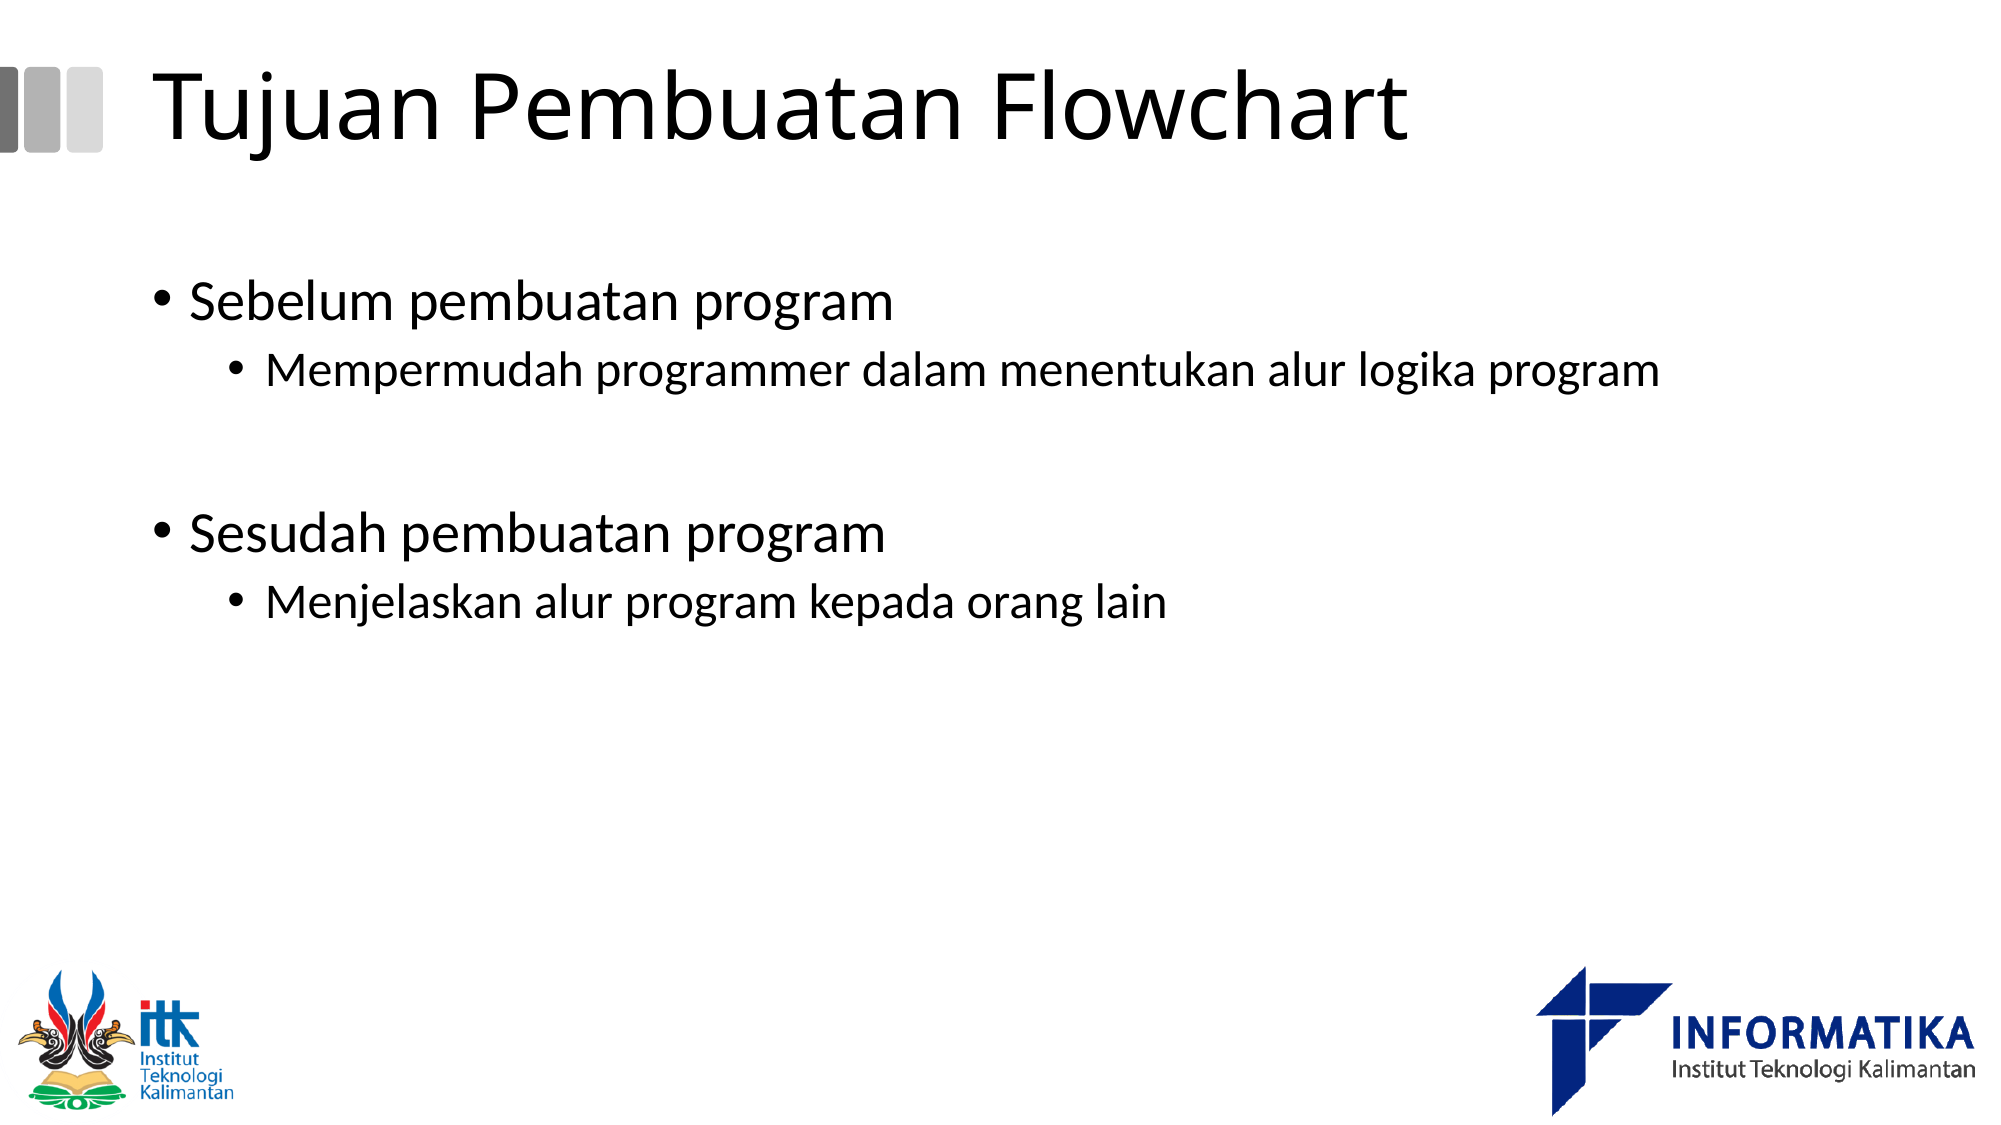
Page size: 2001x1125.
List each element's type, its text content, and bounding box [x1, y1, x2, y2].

picture [1534, 965, 1976, 1118]
list Sebelum pembuatan program Mempermudah programmer dalam menentukan alur logika program Sesudah pembuatan program Menjelaskan alur program kepada orang lain [137, 262, 1863, 977]
picture [0, 935, 252, 1125]
title Tujuan Pembuatan Flowchart [137, 1, 1863, 219]
